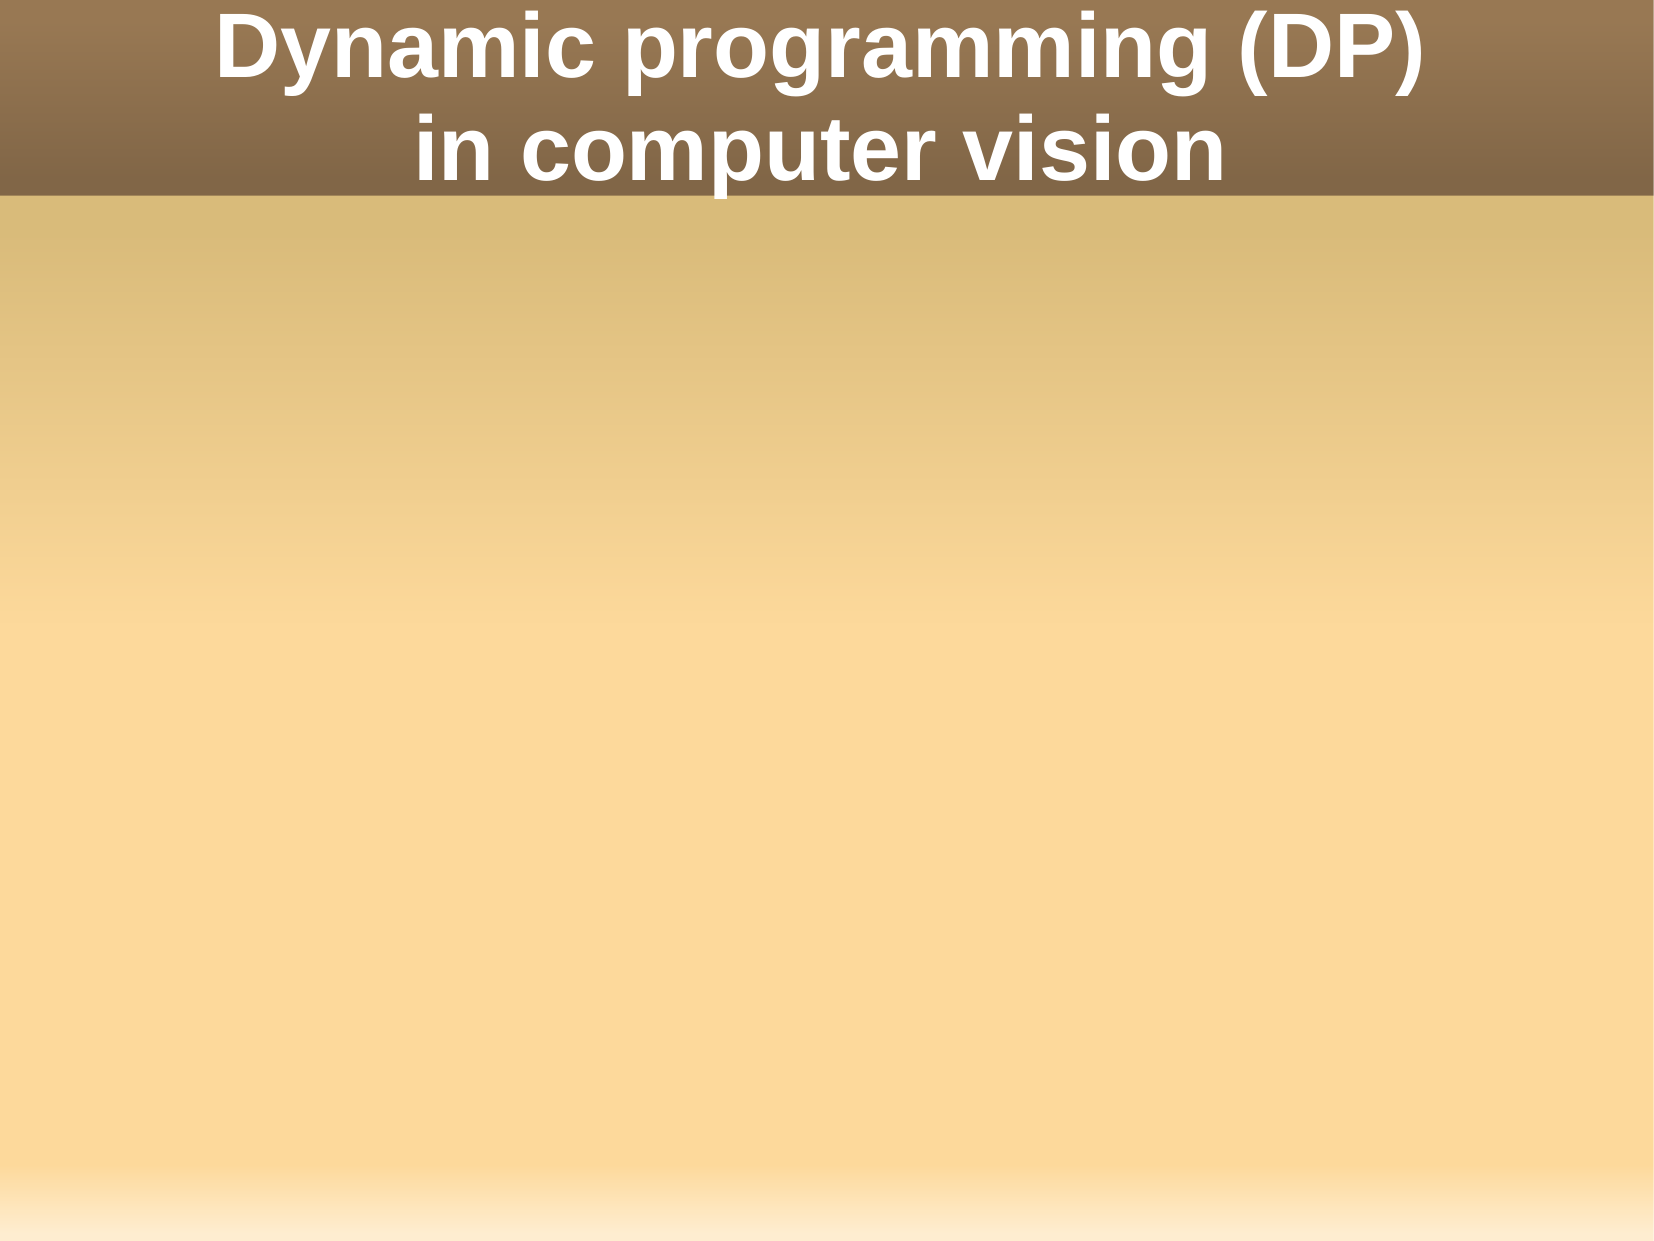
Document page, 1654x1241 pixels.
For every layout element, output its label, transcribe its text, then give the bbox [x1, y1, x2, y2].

title Dynamic programming (DP) in computer vision [76, 0, 1565, 200]
picture [0, 0, 1654, 1241]
